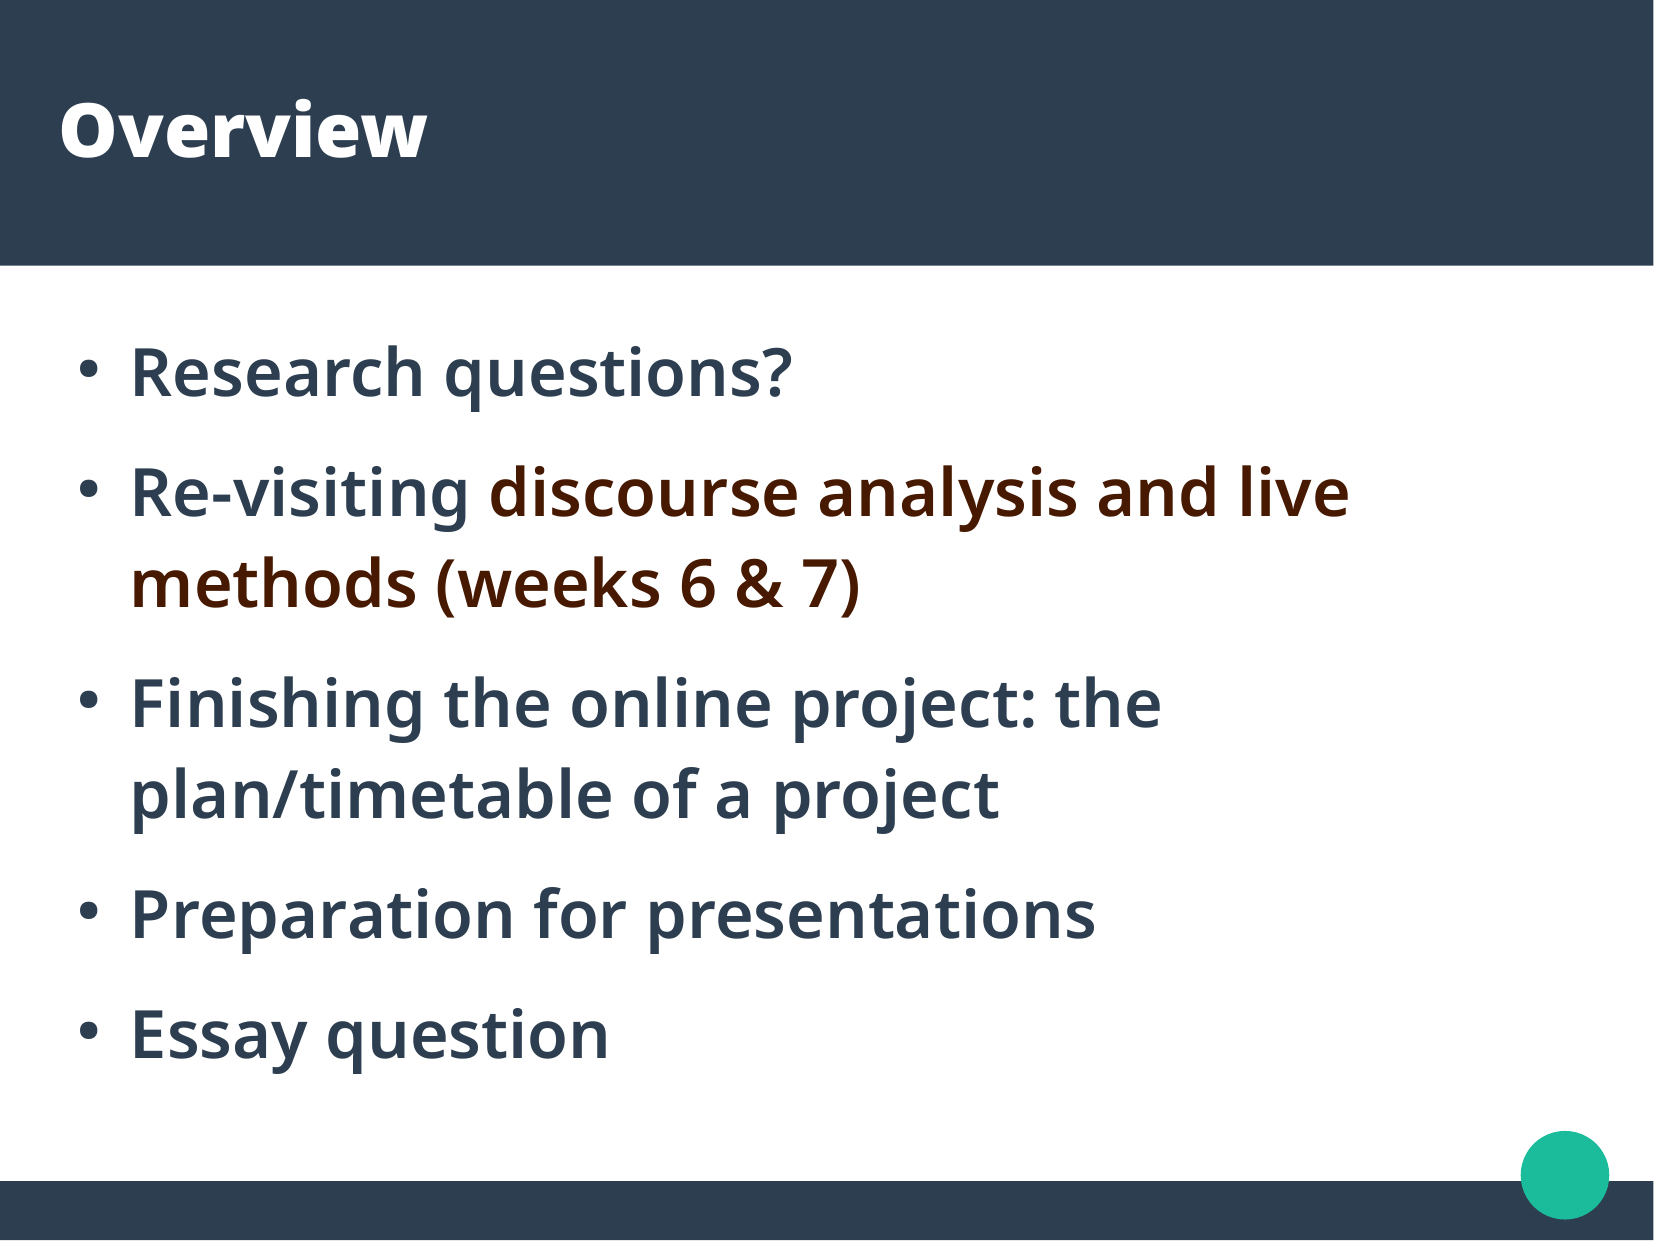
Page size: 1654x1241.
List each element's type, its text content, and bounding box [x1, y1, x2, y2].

title Overview [59, 49, 1595, 207]
list Research questions? Re-visiting discourse analysis and live methods (weeks 6 & 7) Finishing the online project: the plan/timetable of a project Preparation for presentations Essay question [59, 324, 1595, 1152]
